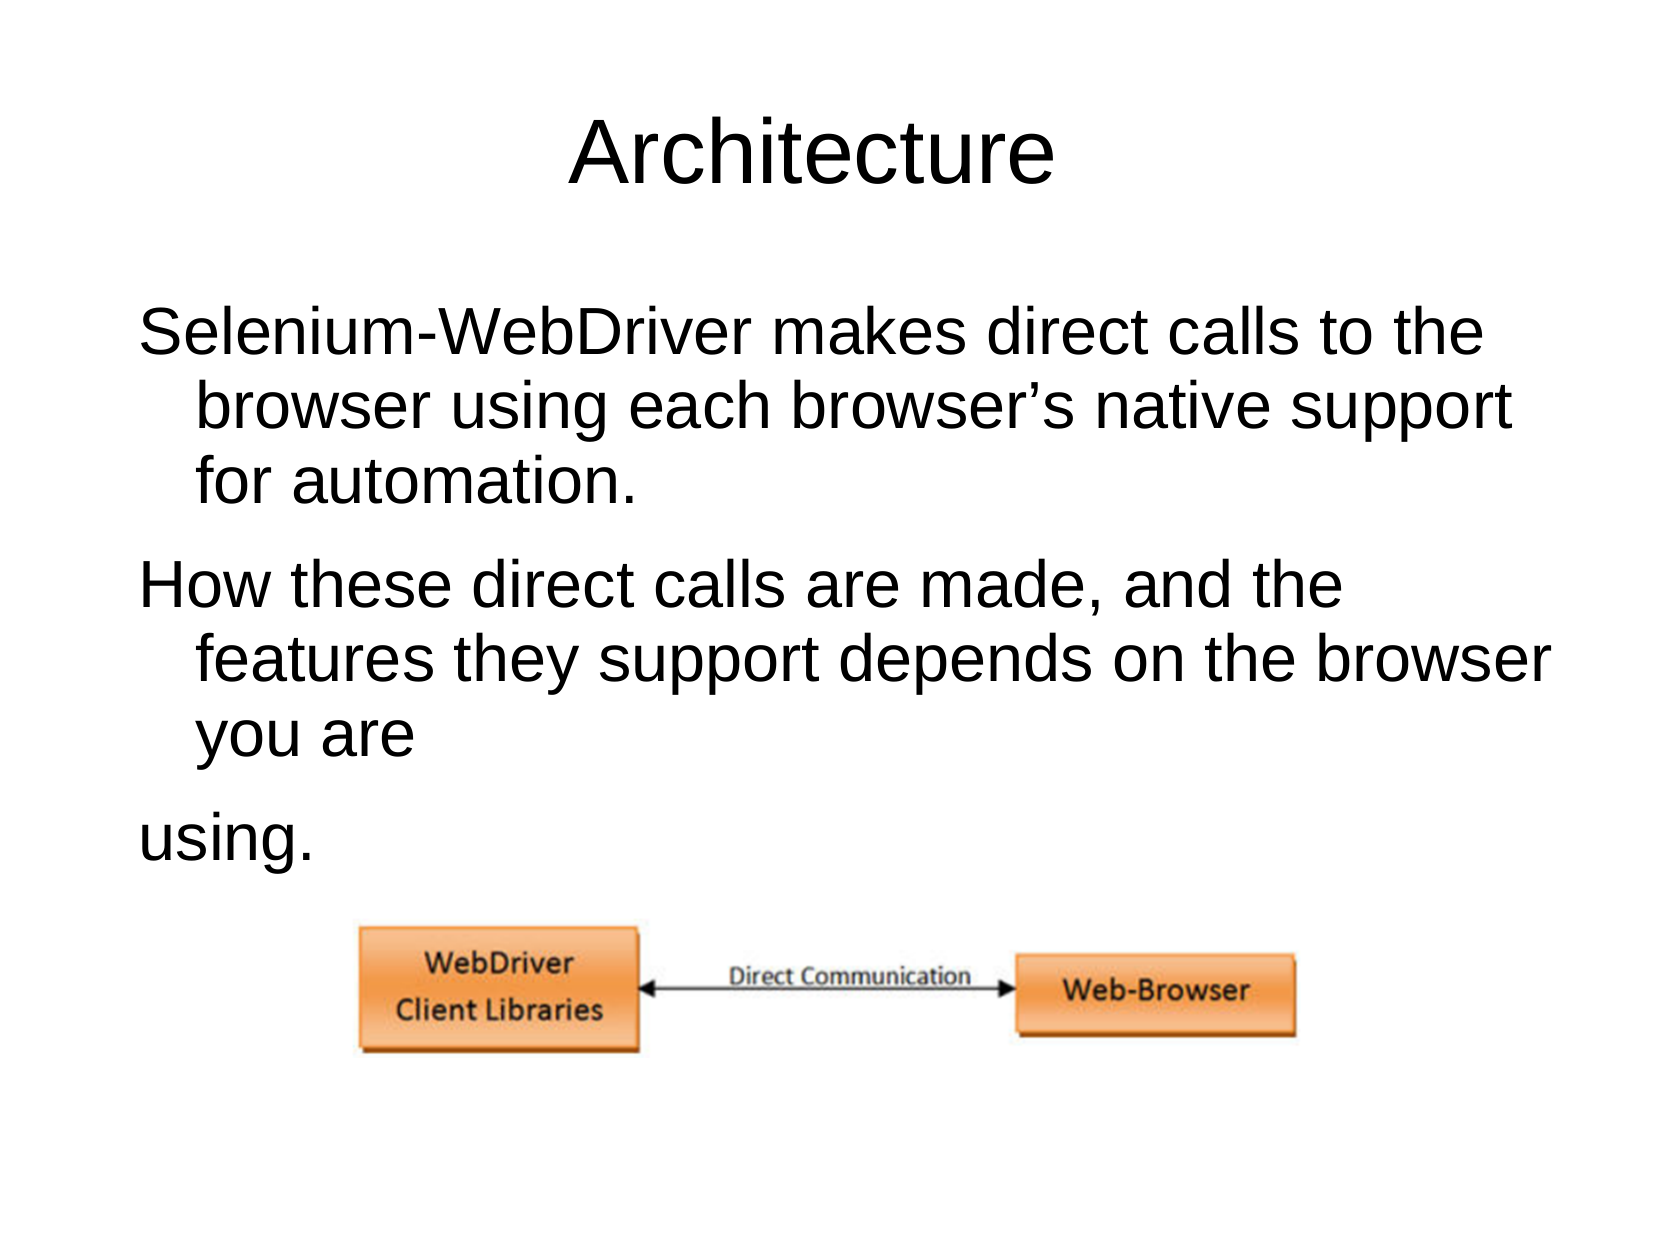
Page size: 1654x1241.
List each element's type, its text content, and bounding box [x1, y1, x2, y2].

list Selenium-WebDriver makes direct calls to the browser using each browser’s native support for automation. How these direct calls are made, and the features they support depends on the browser you are using. [82, 290, 1571, 1109]
picture [345, 903, 1308, 1058]
title Architecture [82, 49, 1571, 257]
